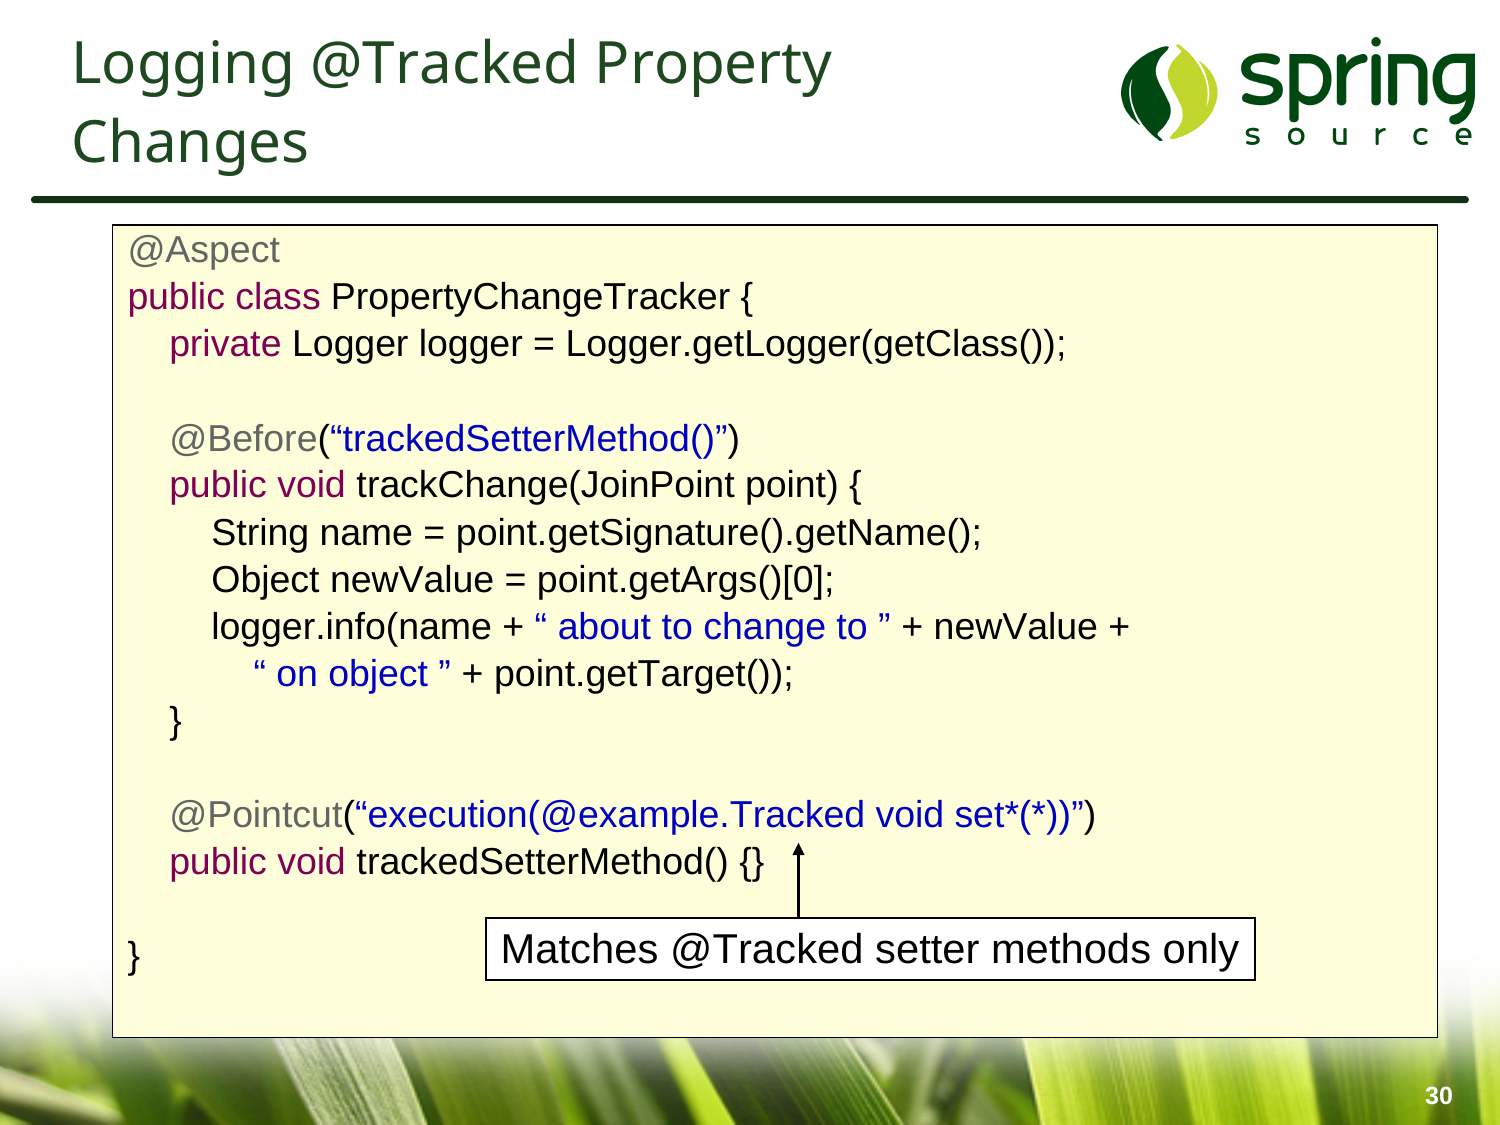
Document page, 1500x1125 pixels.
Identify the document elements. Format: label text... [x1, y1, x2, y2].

picture [0, 944, 1500, 1125]
title Logging @Tracked Property Changes [56, 13, 1089, 176]
list @Aspect public class PropertyChangeTracker { private Logger logger = Logger.getLogger(getClass()); @Before(“trackedSetterMethod()”) public void trackChange(JoinPoint point) { String name = point.getSignature().getName(); Object newValue = point.getArgs()[0]; logger.info(name + “ about to change to ” + newValue + “ on object ” + point.getTarget()); } @Pointcut(“execution(@example.Tracked void set*(*))”) public void trackedSetterMethod() {} } [112, 224, 1438, 1038]
text_box Matches @Tracked setter methods only [485, 917, 1255, 980]
picture [1121, 37, 1475, 145]
